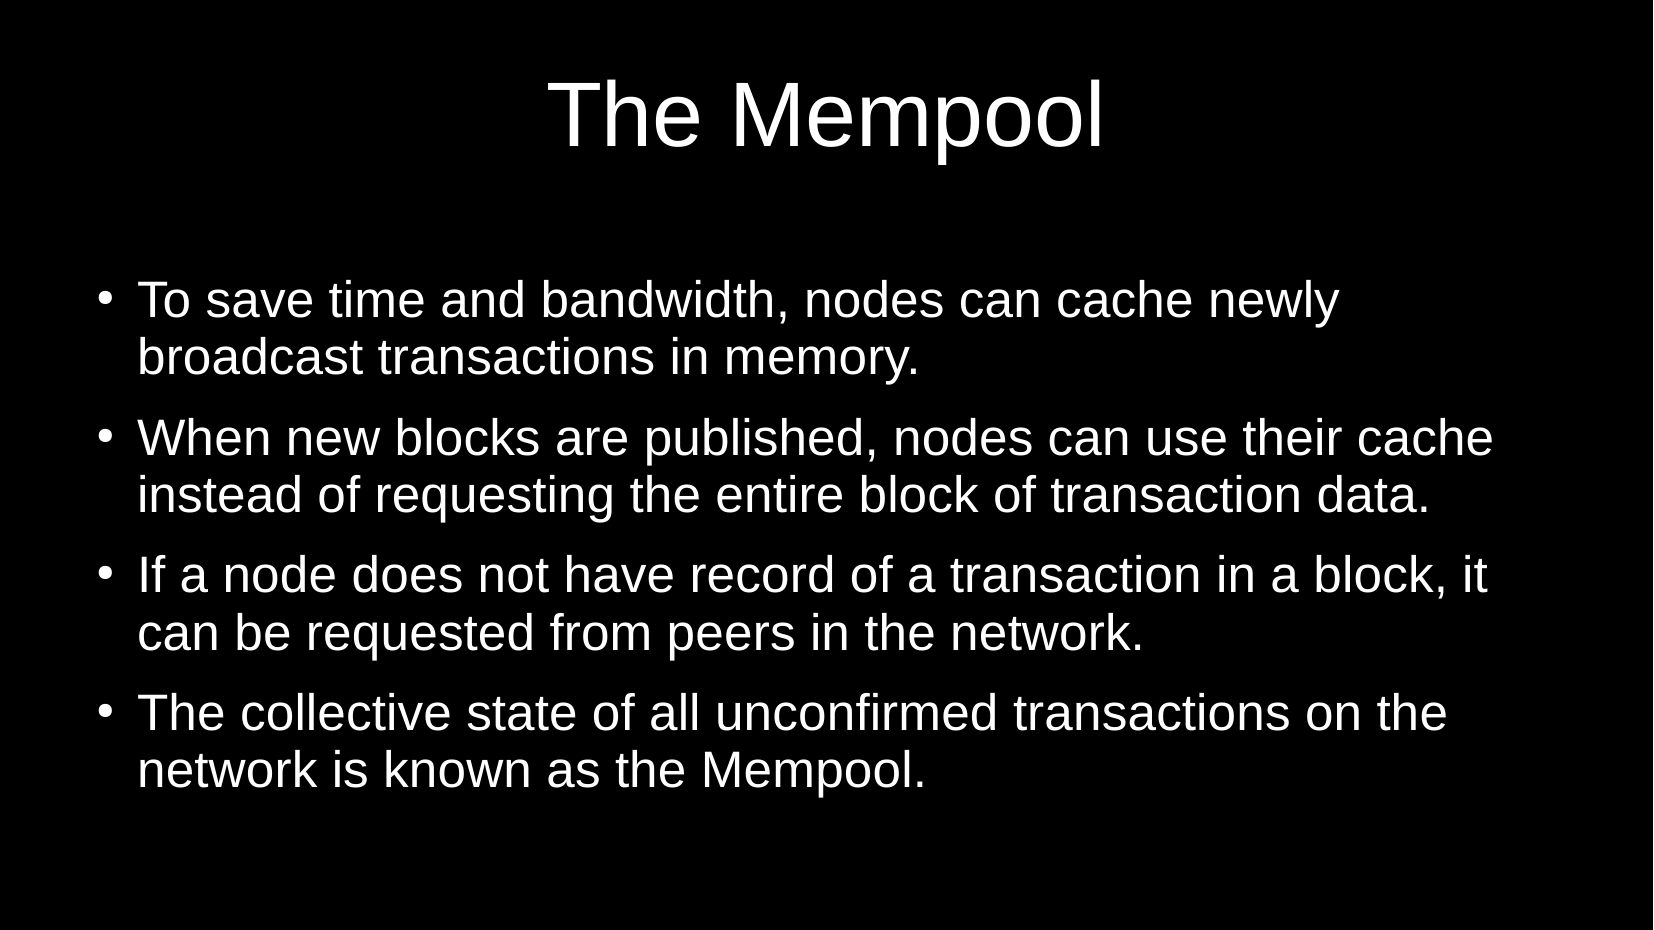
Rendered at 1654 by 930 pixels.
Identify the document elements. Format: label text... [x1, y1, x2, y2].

list To save time and bandwidth, nodes can cache newly broadcast transactions in memory. When new blocks are published, nodes can use their cache instead of requesting the entire block of transaction data. If a node does not have record of a transaction in a block, it can be requested from peers in the network. The collective state of all unconfirmed transactions on the network is known as the Mempool. [82, 270, 1571, 811]
title The Mempool [82, 37, 1571, 193]
